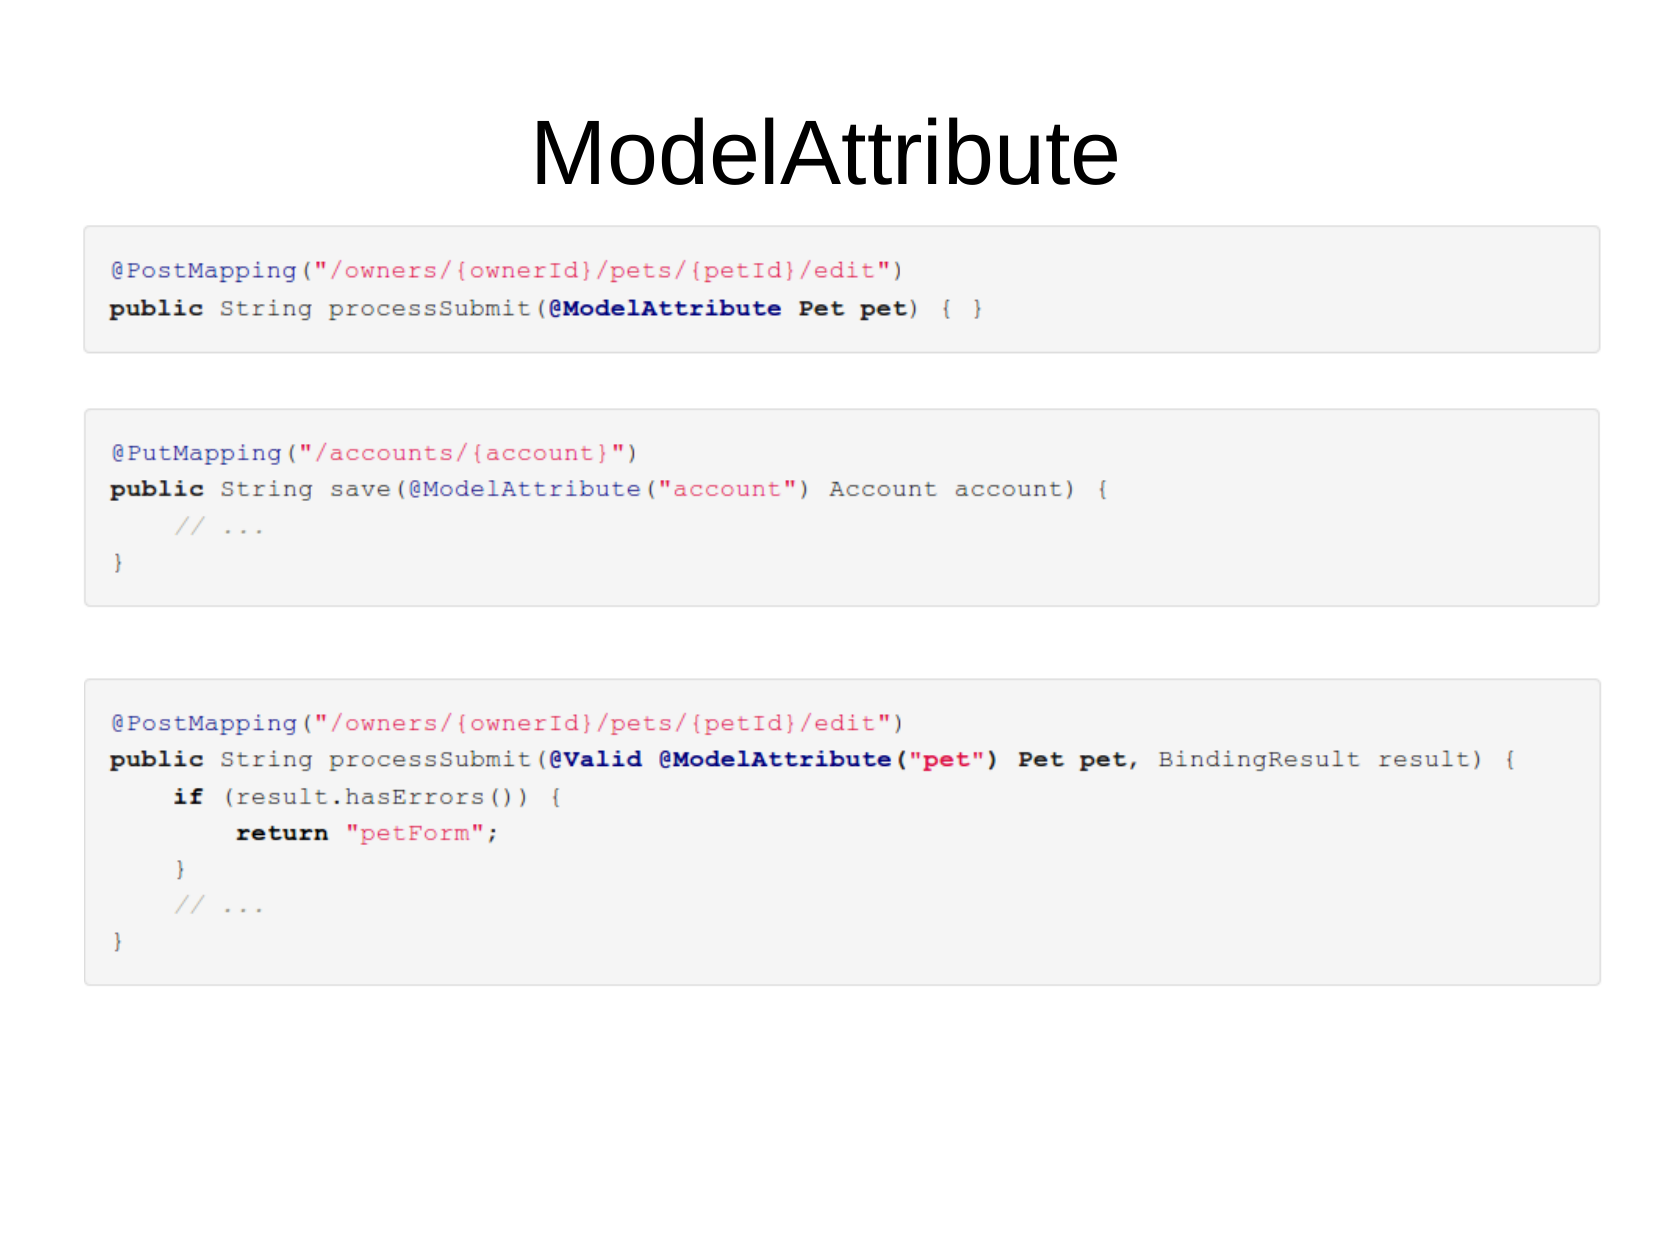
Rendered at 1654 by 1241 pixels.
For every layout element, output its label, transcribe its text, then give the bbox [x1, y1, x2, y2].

picture [75, 404, 1611, 616]
title ModelAttribute [82, 49, 1571, 224]
picture [84, 674, 1606, 1005]
picture [82, 224, 1607, 360]
